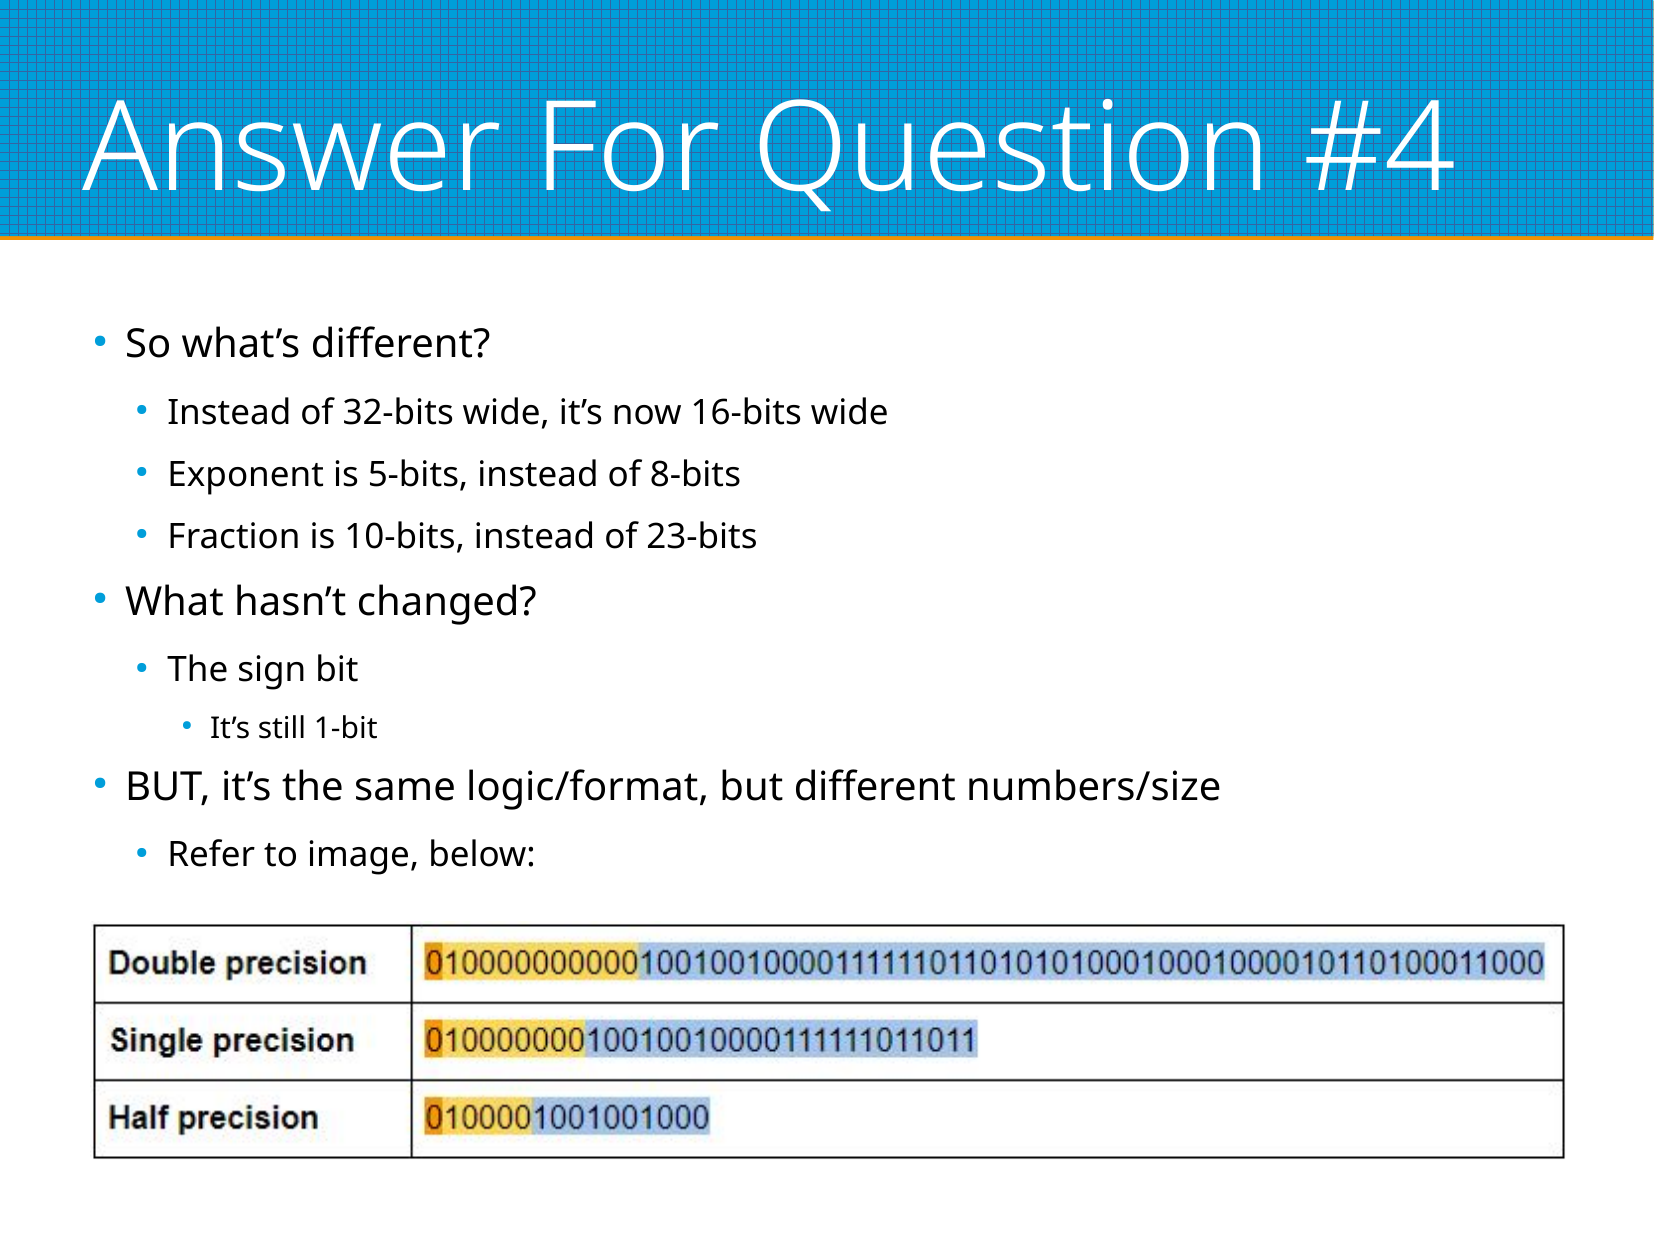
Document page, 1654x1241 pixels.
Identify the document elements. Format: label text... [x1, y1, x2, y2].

title Answer For Question #4 [82, 19, 1571, 227]
list So what’s different? Instead of 32-bits wide, it’s now 16-bits wide Exponent is 5-bits, instead of 8-bits Fraction is 10-bits, instead of 23-bits What hasn’t changed? The sign bit It’s still 1-bit BUT, it’s the same logic/format, but different numbers/size Refer to image, below: [82, 314, 1563, 886]
picture [90, 921, 1571, 1165]
